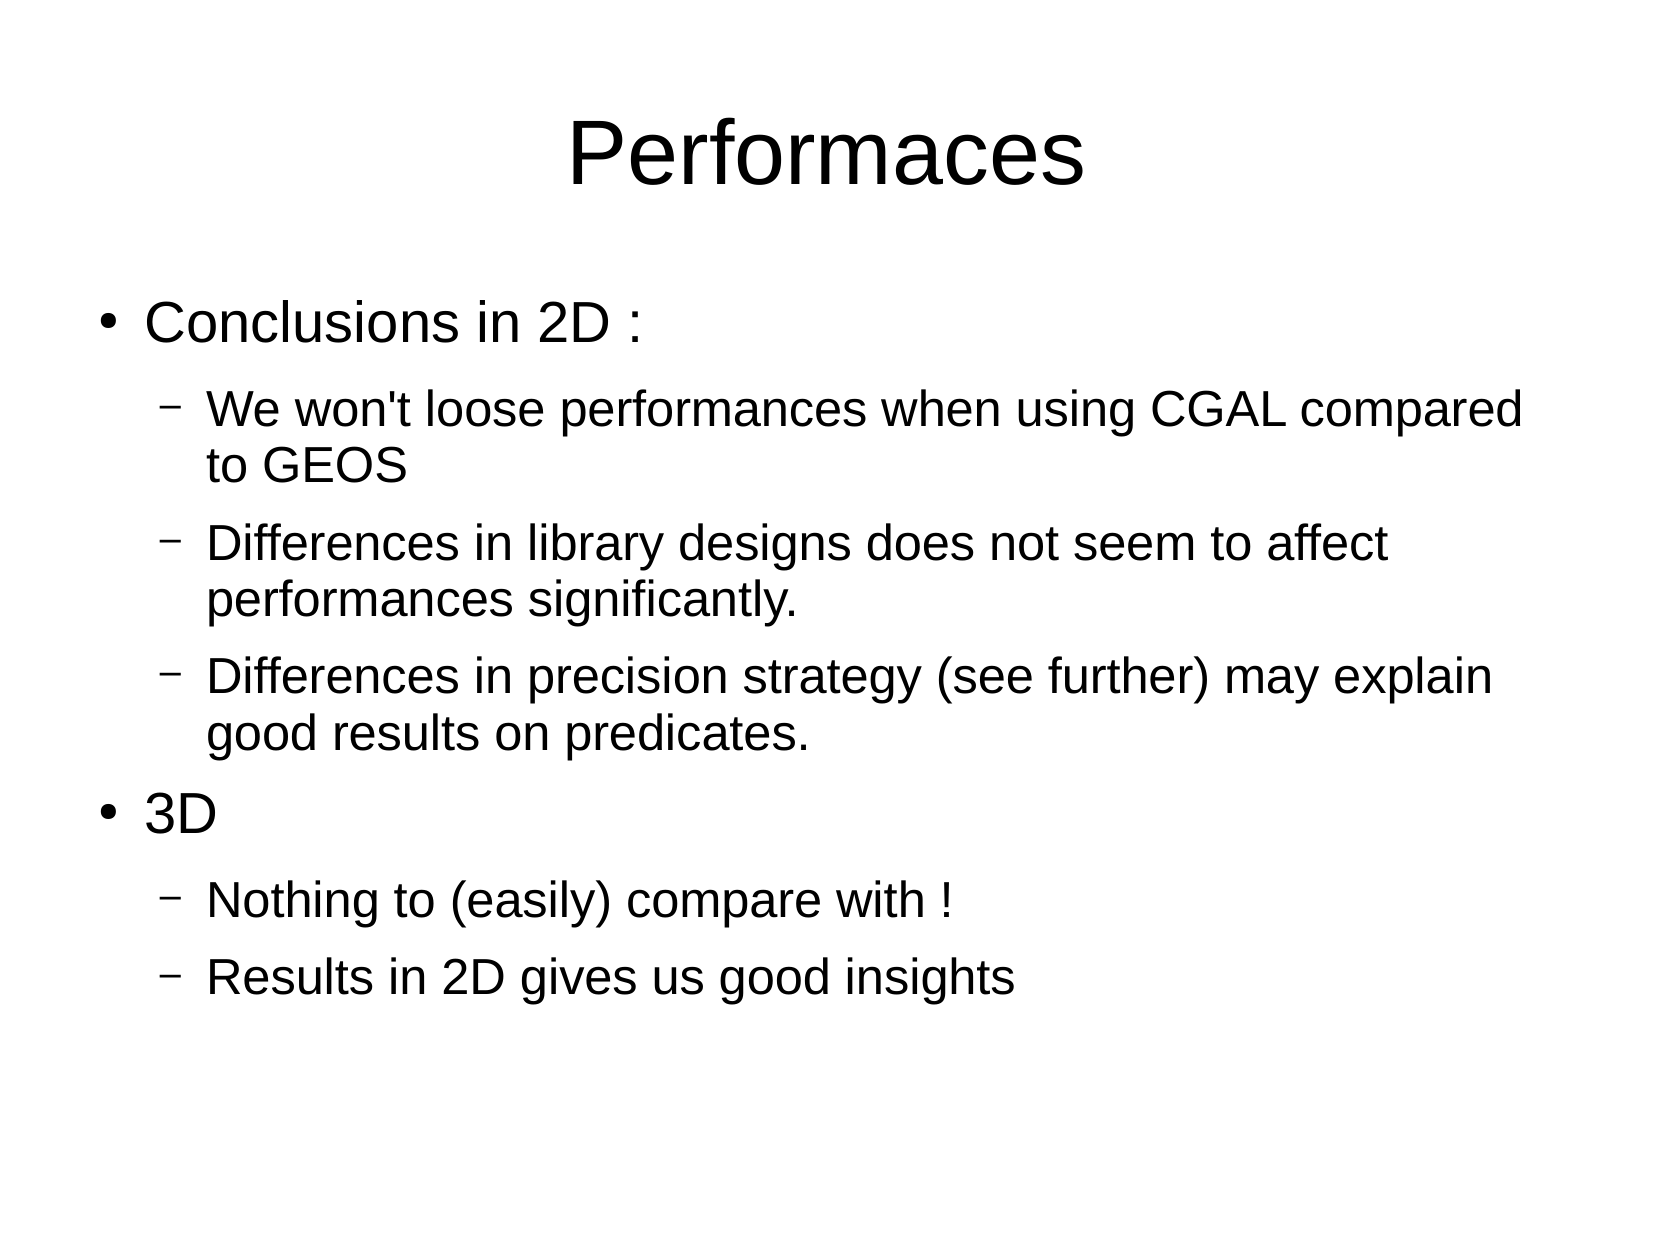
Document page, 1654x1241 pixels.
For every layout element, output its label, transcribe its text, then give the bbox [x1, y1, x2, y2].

list Conclusions in 2D : We won't loose performances when using CGAL compared to GEOS Differences in library designs does not seem to affect performances significantly. Differences in precision strategy (see further) may explain good results on predicates. 3D Nothing to (easily) compare with ! Results in 2D gives us good insights [82, 290, 1538, 1010]
title Performaces [82, 49, 1571, 257]
